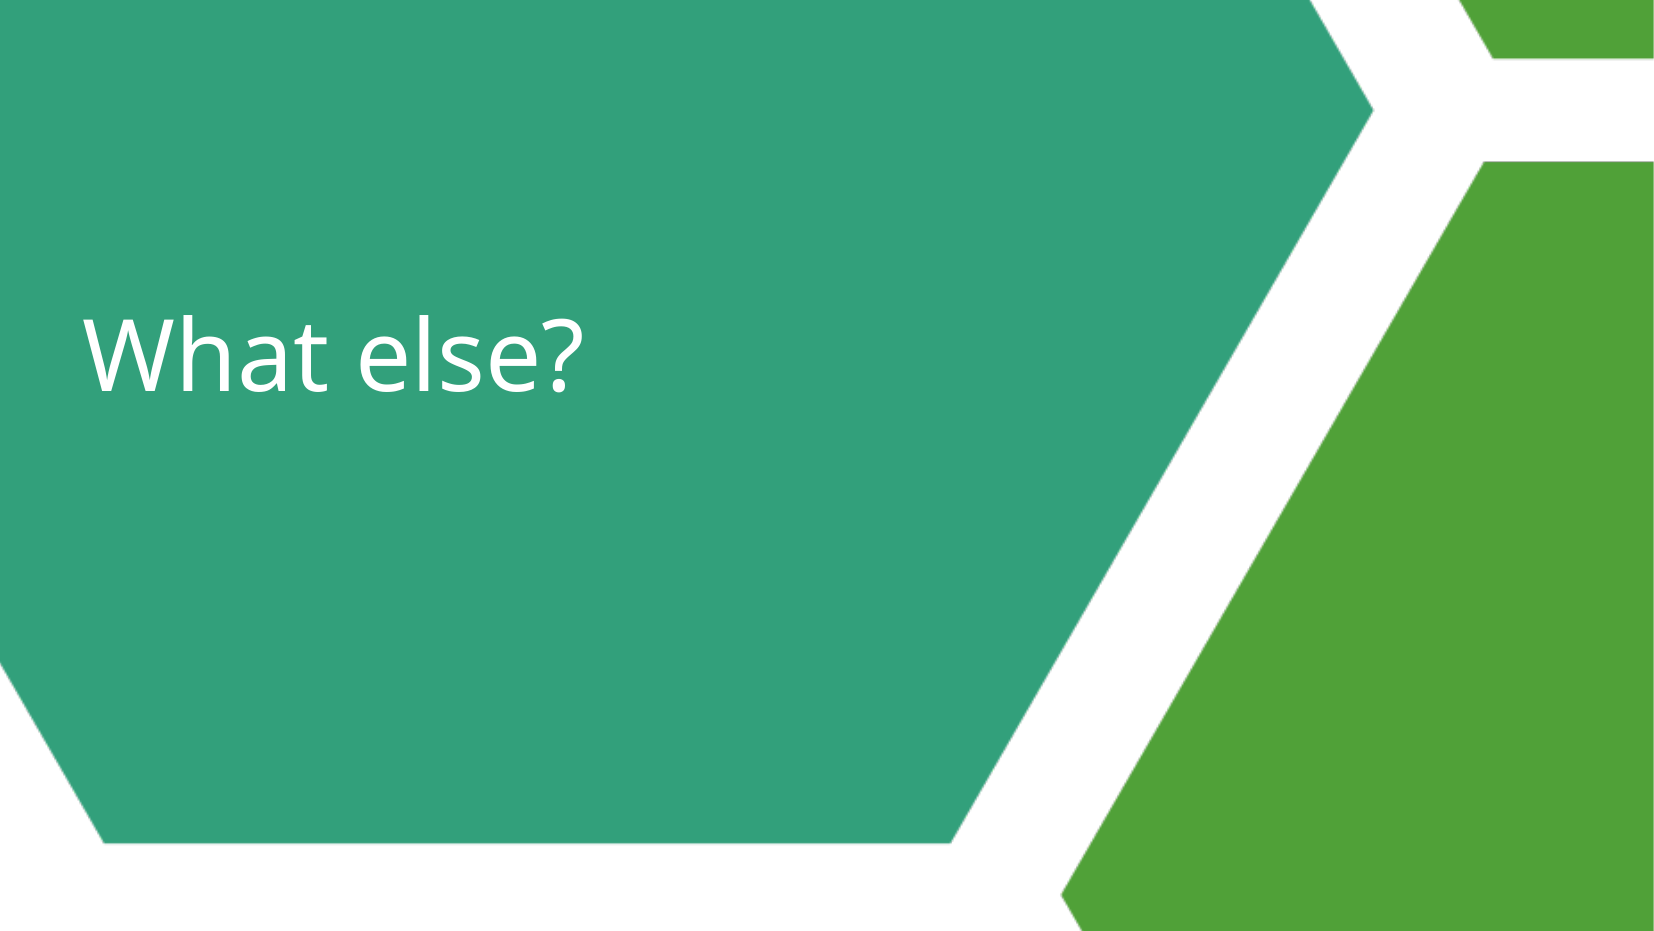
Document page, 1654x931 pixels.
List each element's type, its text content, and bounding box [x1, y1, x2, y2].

picture [0, 0, 1654, 931]
title What else? [82, 219, 1218, 486]
